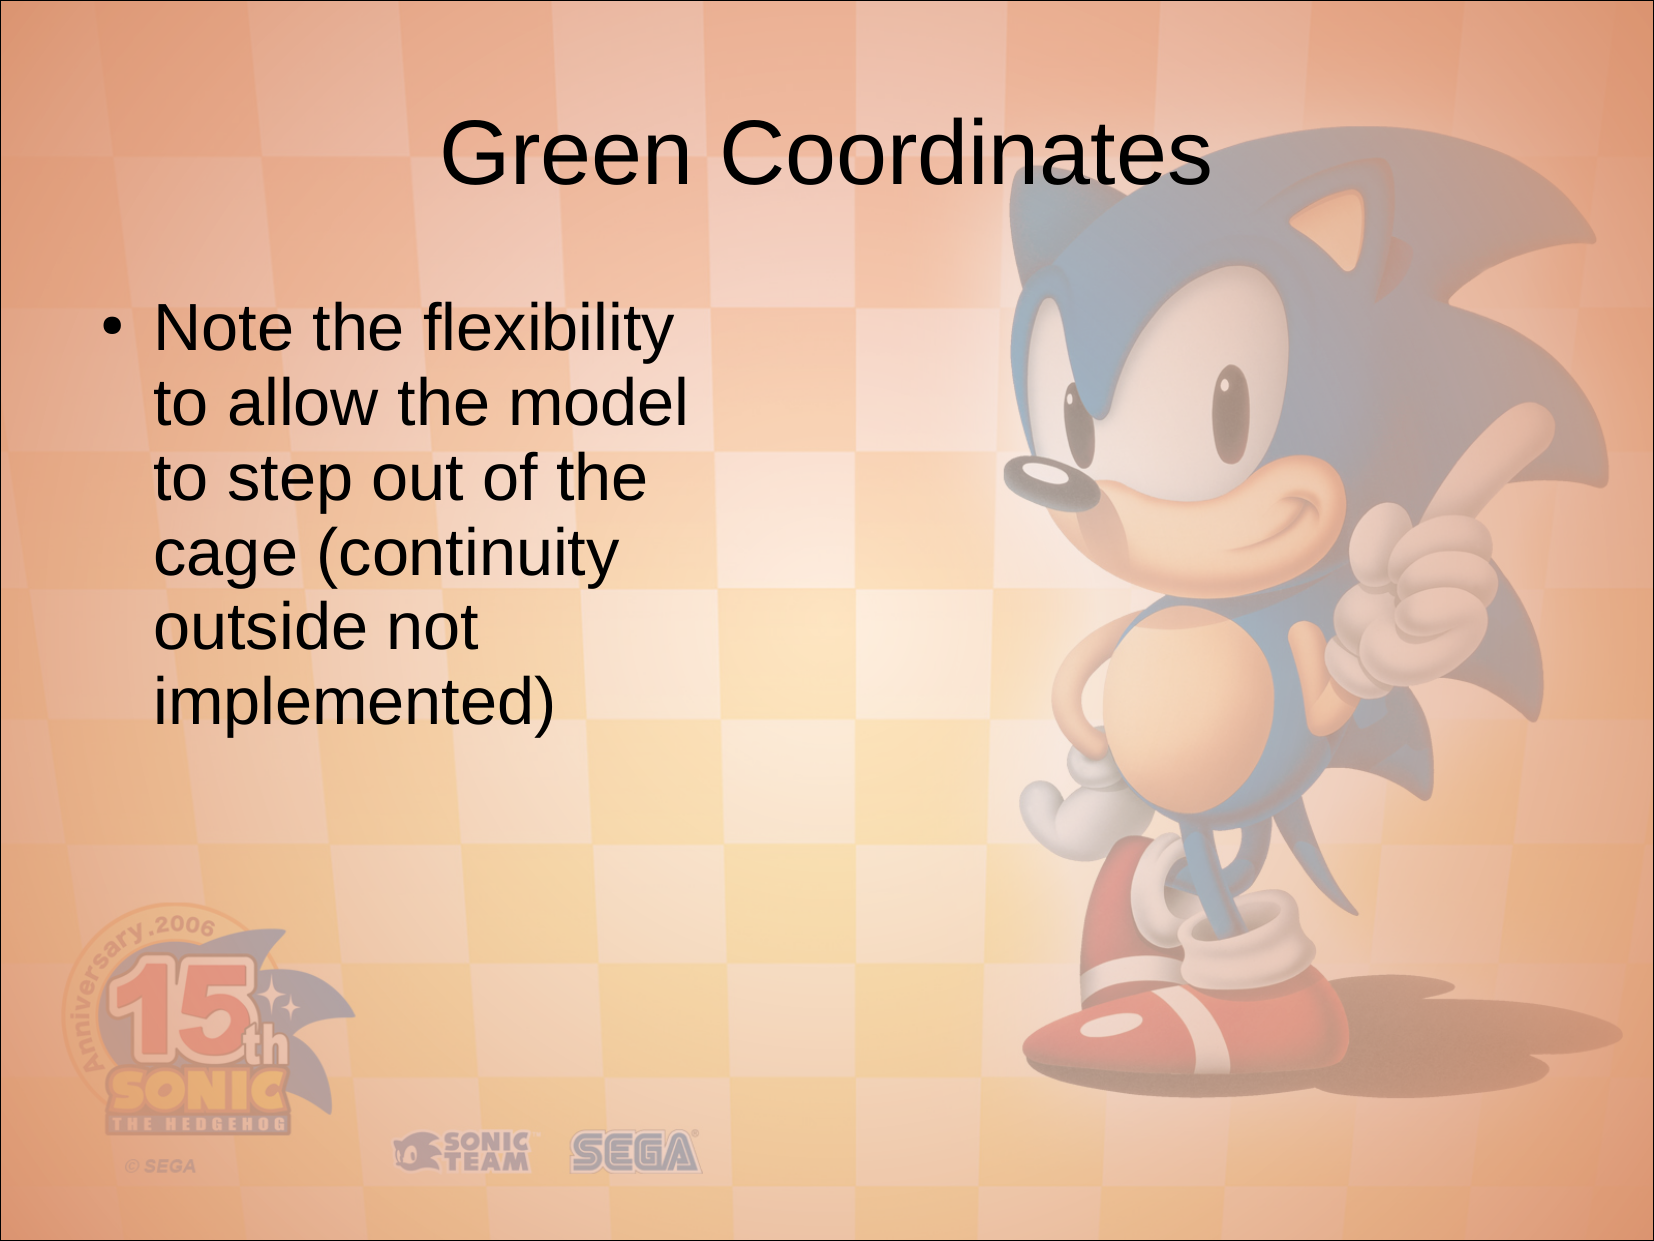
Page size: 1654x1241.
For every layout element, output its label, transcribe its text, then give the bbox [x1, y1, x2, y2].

picture [739, 295, 1568, 886]
title Green Coordinates [82, 49, 1571, 257]
list Note the flexibility to allow the model to step out of the cage (continuity outside not implemented) [82, 290, 739, 1094]
